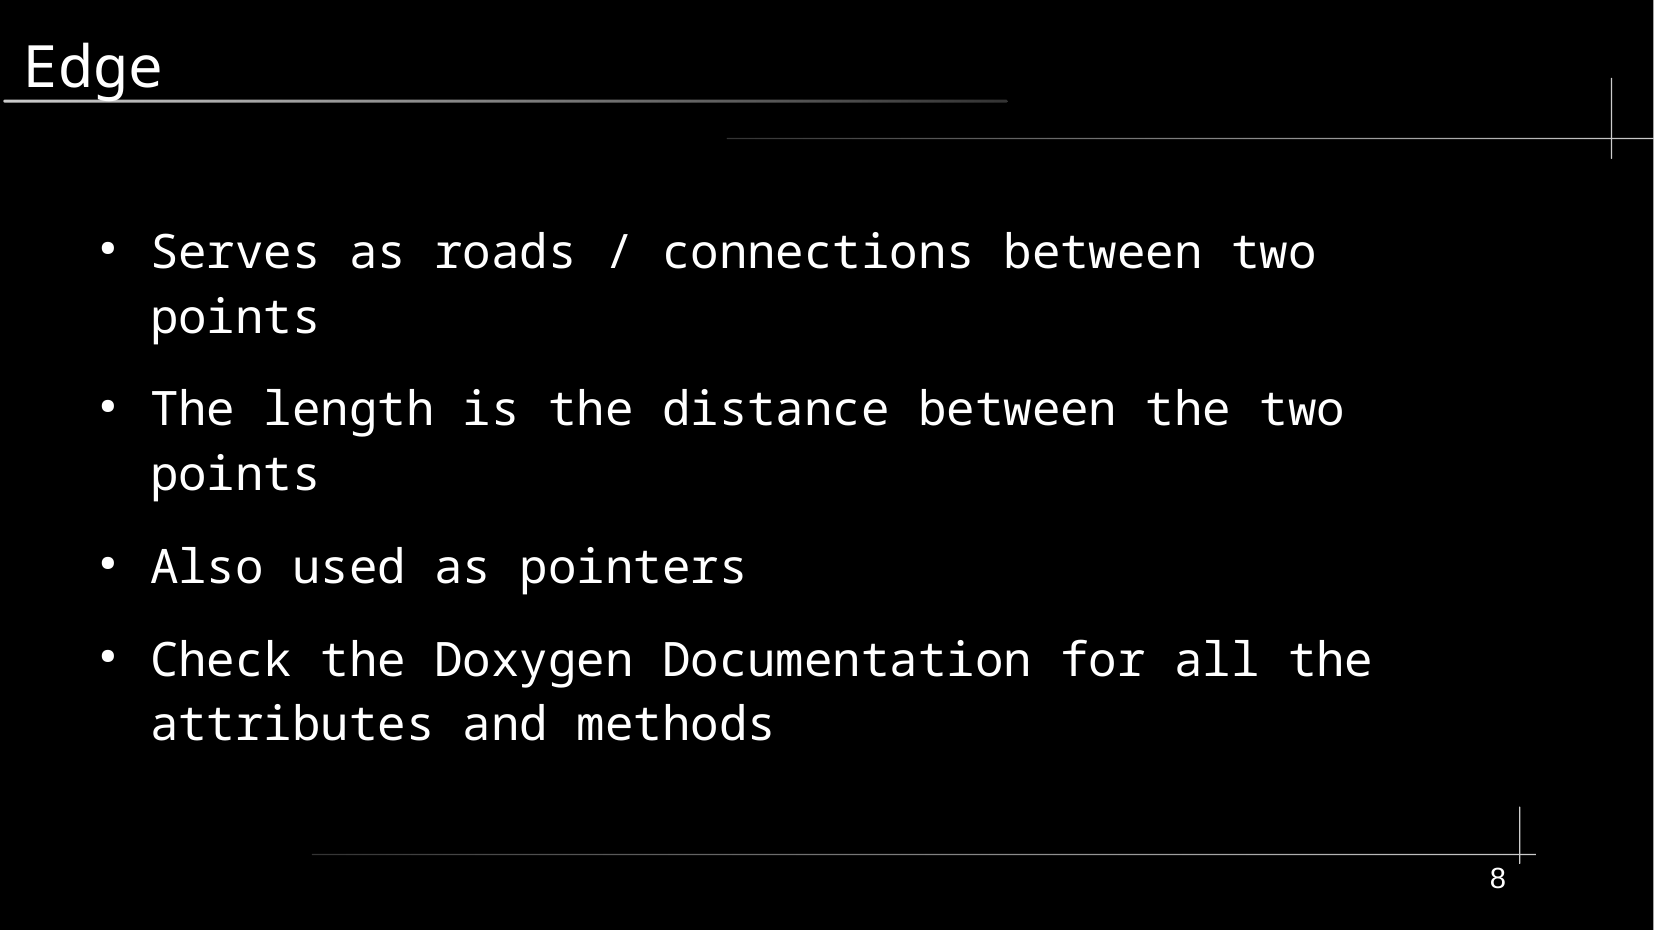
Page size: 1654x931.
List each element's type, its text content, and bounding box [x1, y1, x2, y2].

title Edge [23, 11, 1589, 119]
list Serves as roads / connections between two points The length is the distance between the two points Also used as pointers Check the Doxygen Documentation for all the attributes and methods [82, 217, 1506, 758]
